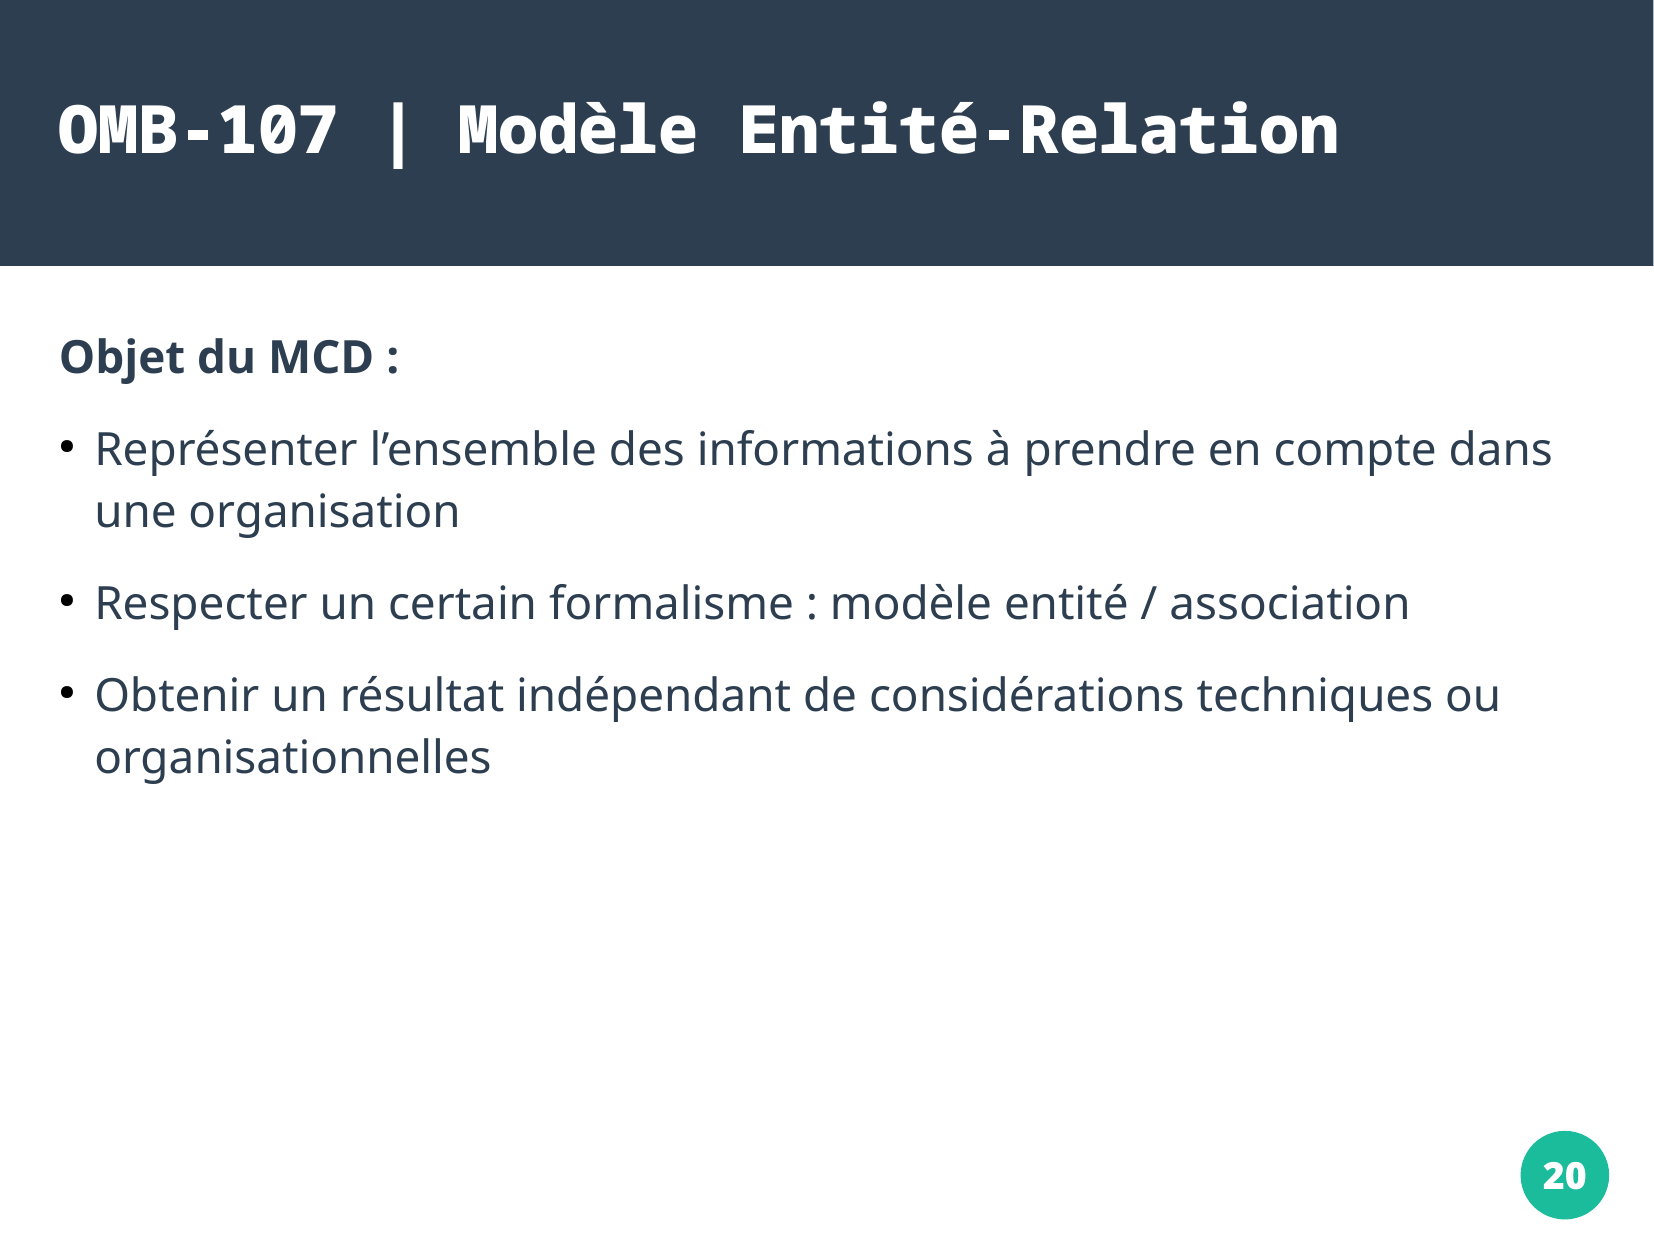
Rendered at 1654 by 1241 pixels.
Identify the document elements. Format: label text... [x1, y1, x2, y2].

list Objet du MCD : Représenter l’ensemble des informations à prendre en compte dans une organisation Respecter un certain formalisme : modèle entité / association Obtenir un résultat indépendant de considérations techniques ou organisationnelles [58, 324, 1595, 1152]
title OMB-107 | Modèle Entité-Relation [58, 49, 1595, 207]
